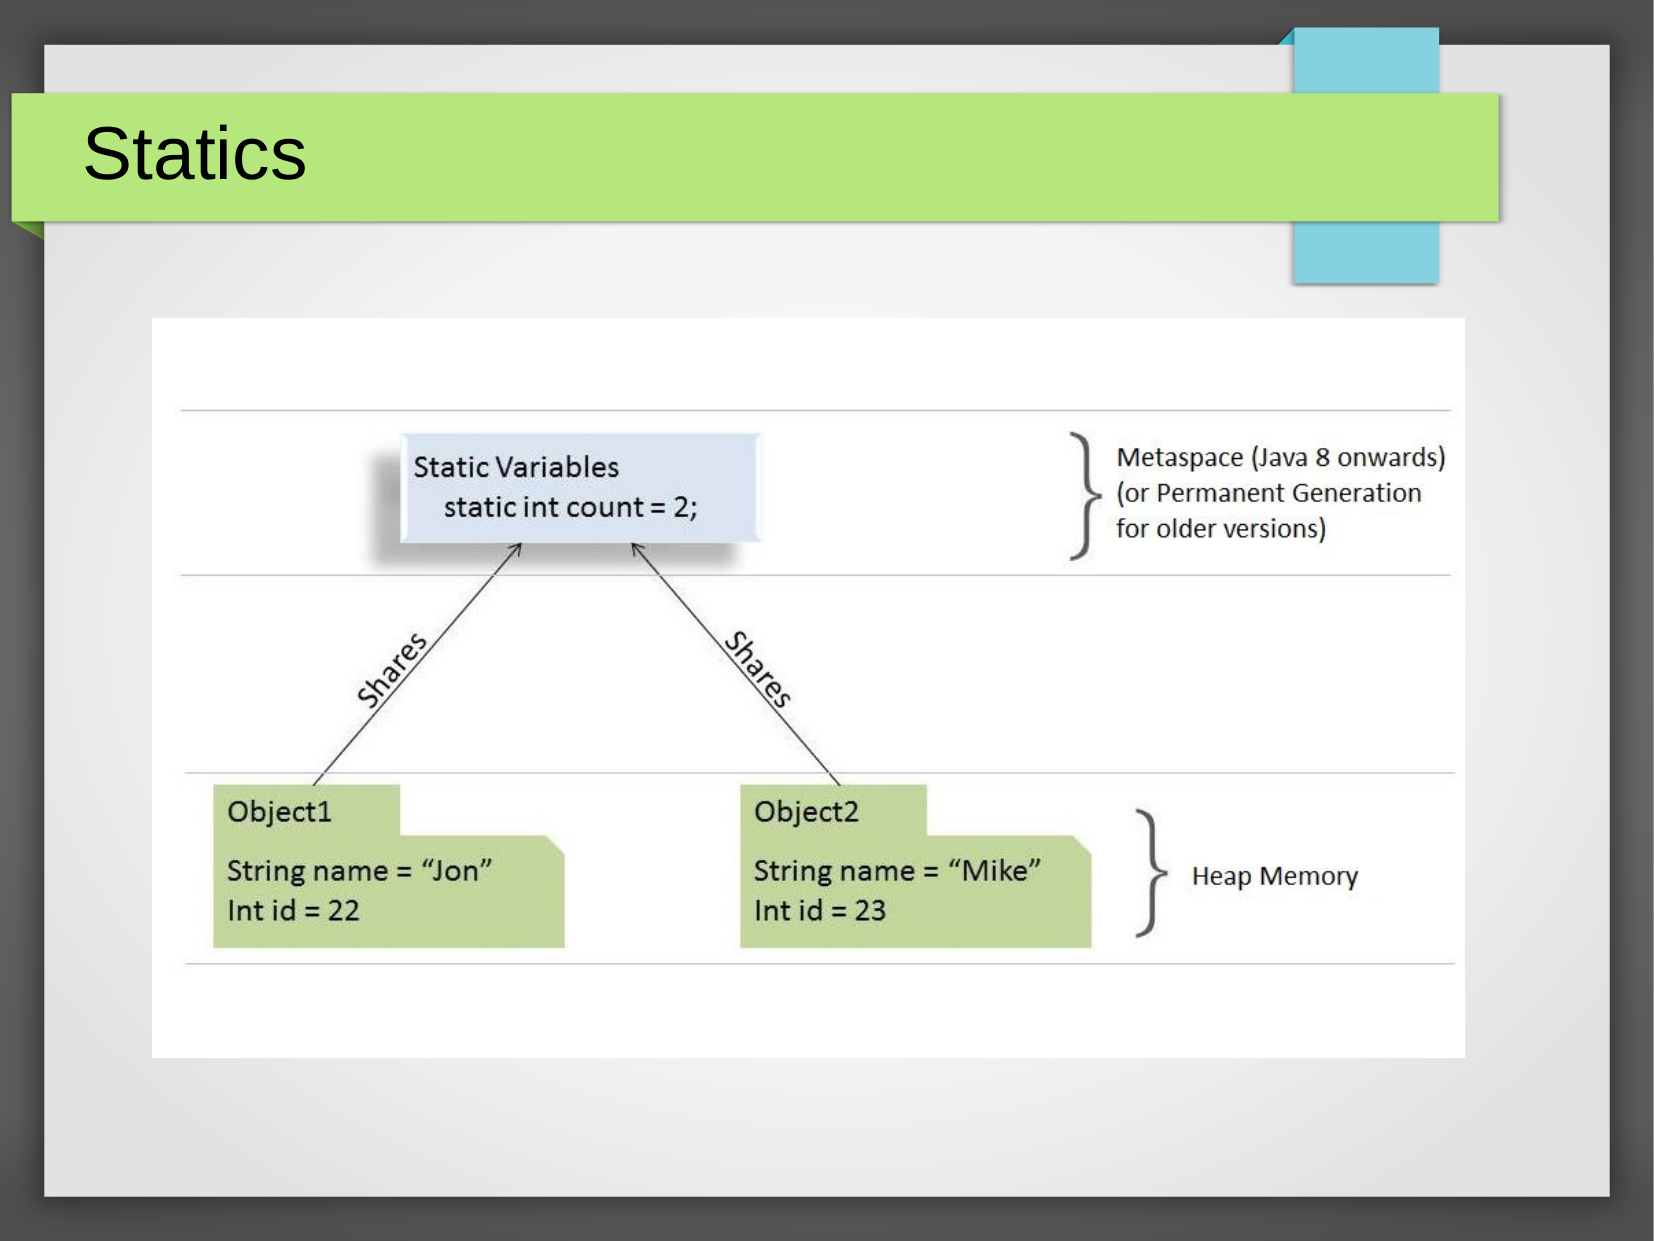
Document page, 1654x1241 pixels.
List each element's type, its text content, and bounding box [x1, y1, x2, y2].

title Statics [82, 94, 1264, 213]
picture [0, 0, 1654, 1241]
